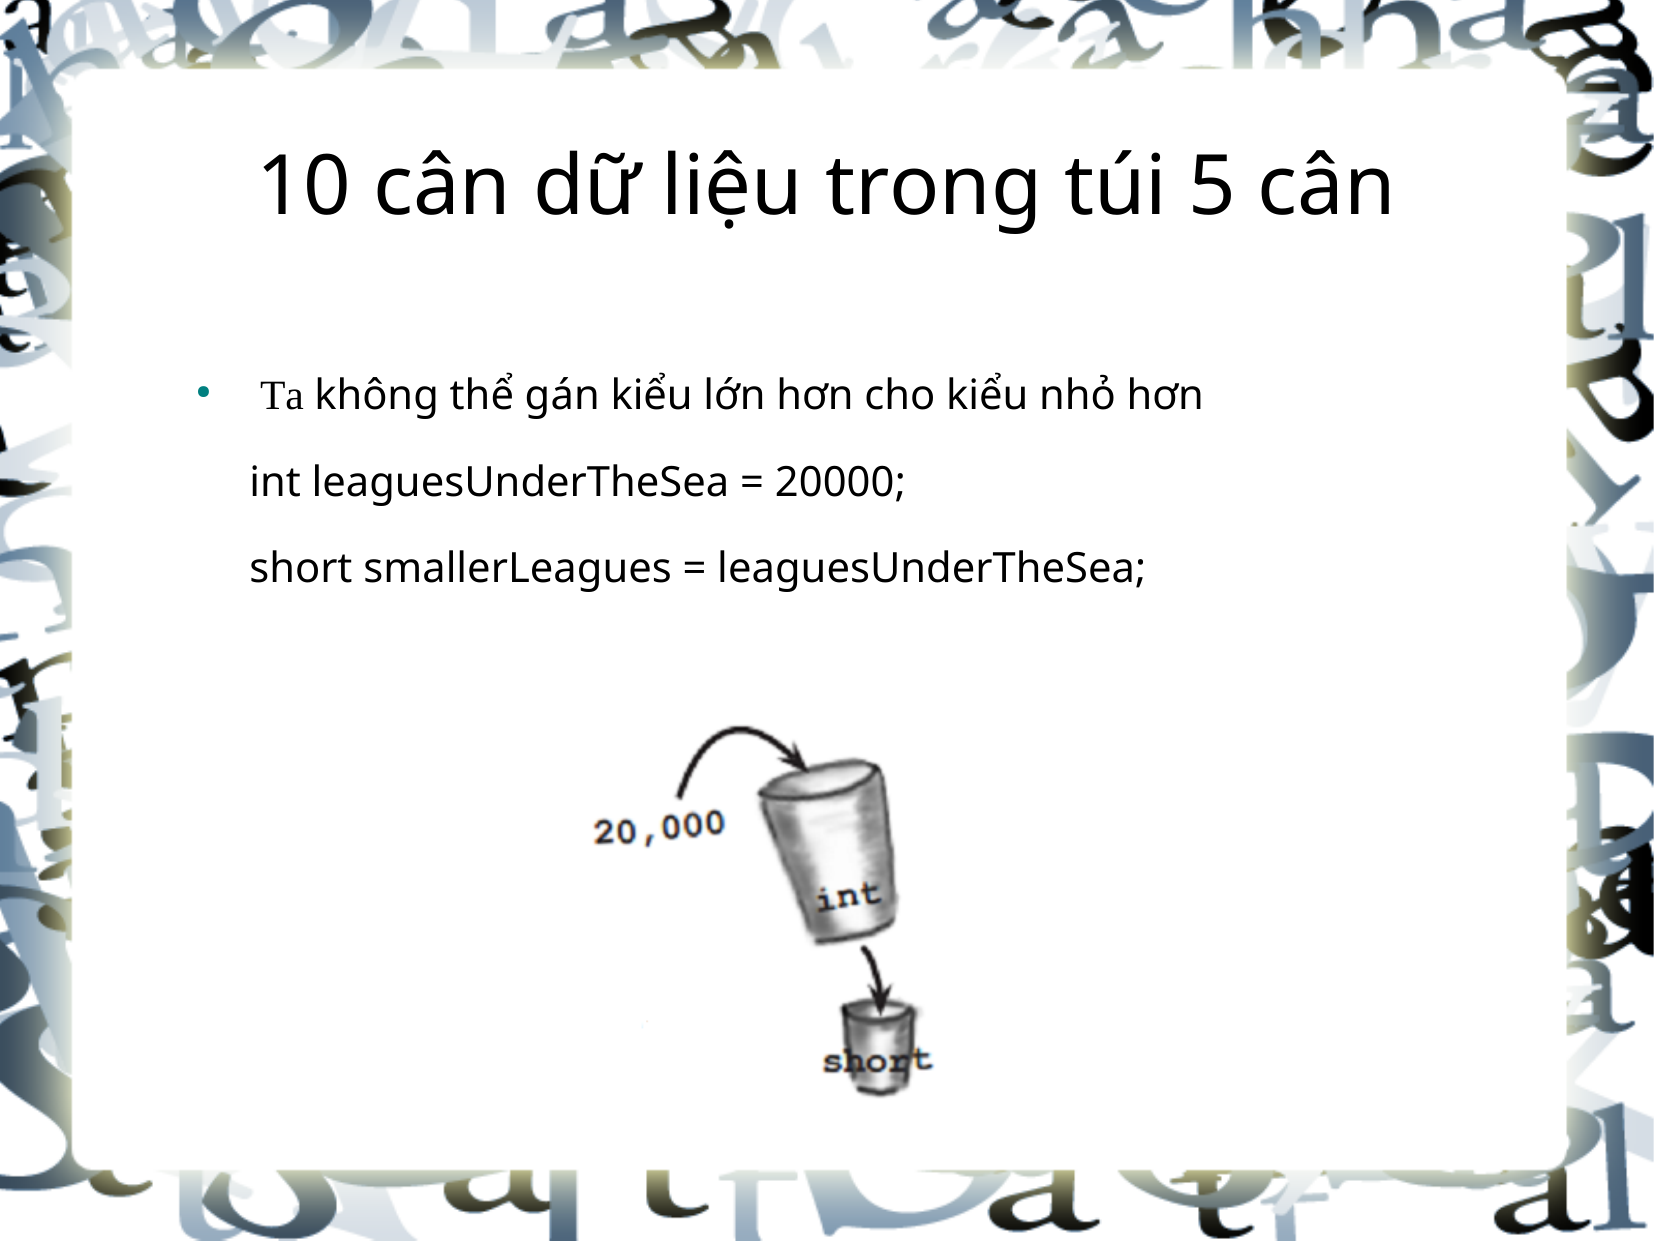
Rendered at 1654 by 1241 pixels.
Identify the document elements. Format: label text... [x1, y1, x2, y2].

list Ta không thể gán kiểu lớn hơn cho kiểu nhỏ hơn int leaguesUnderTheSea = 20000; short smallerLeagues = leaguesUnderTheSea; [178, 364, 1570, 1147]
picture [0, 0, 1654, 1241]
title 10 cân dữ liệu trong túi 5 cân [82, 78, 1571, 287]
